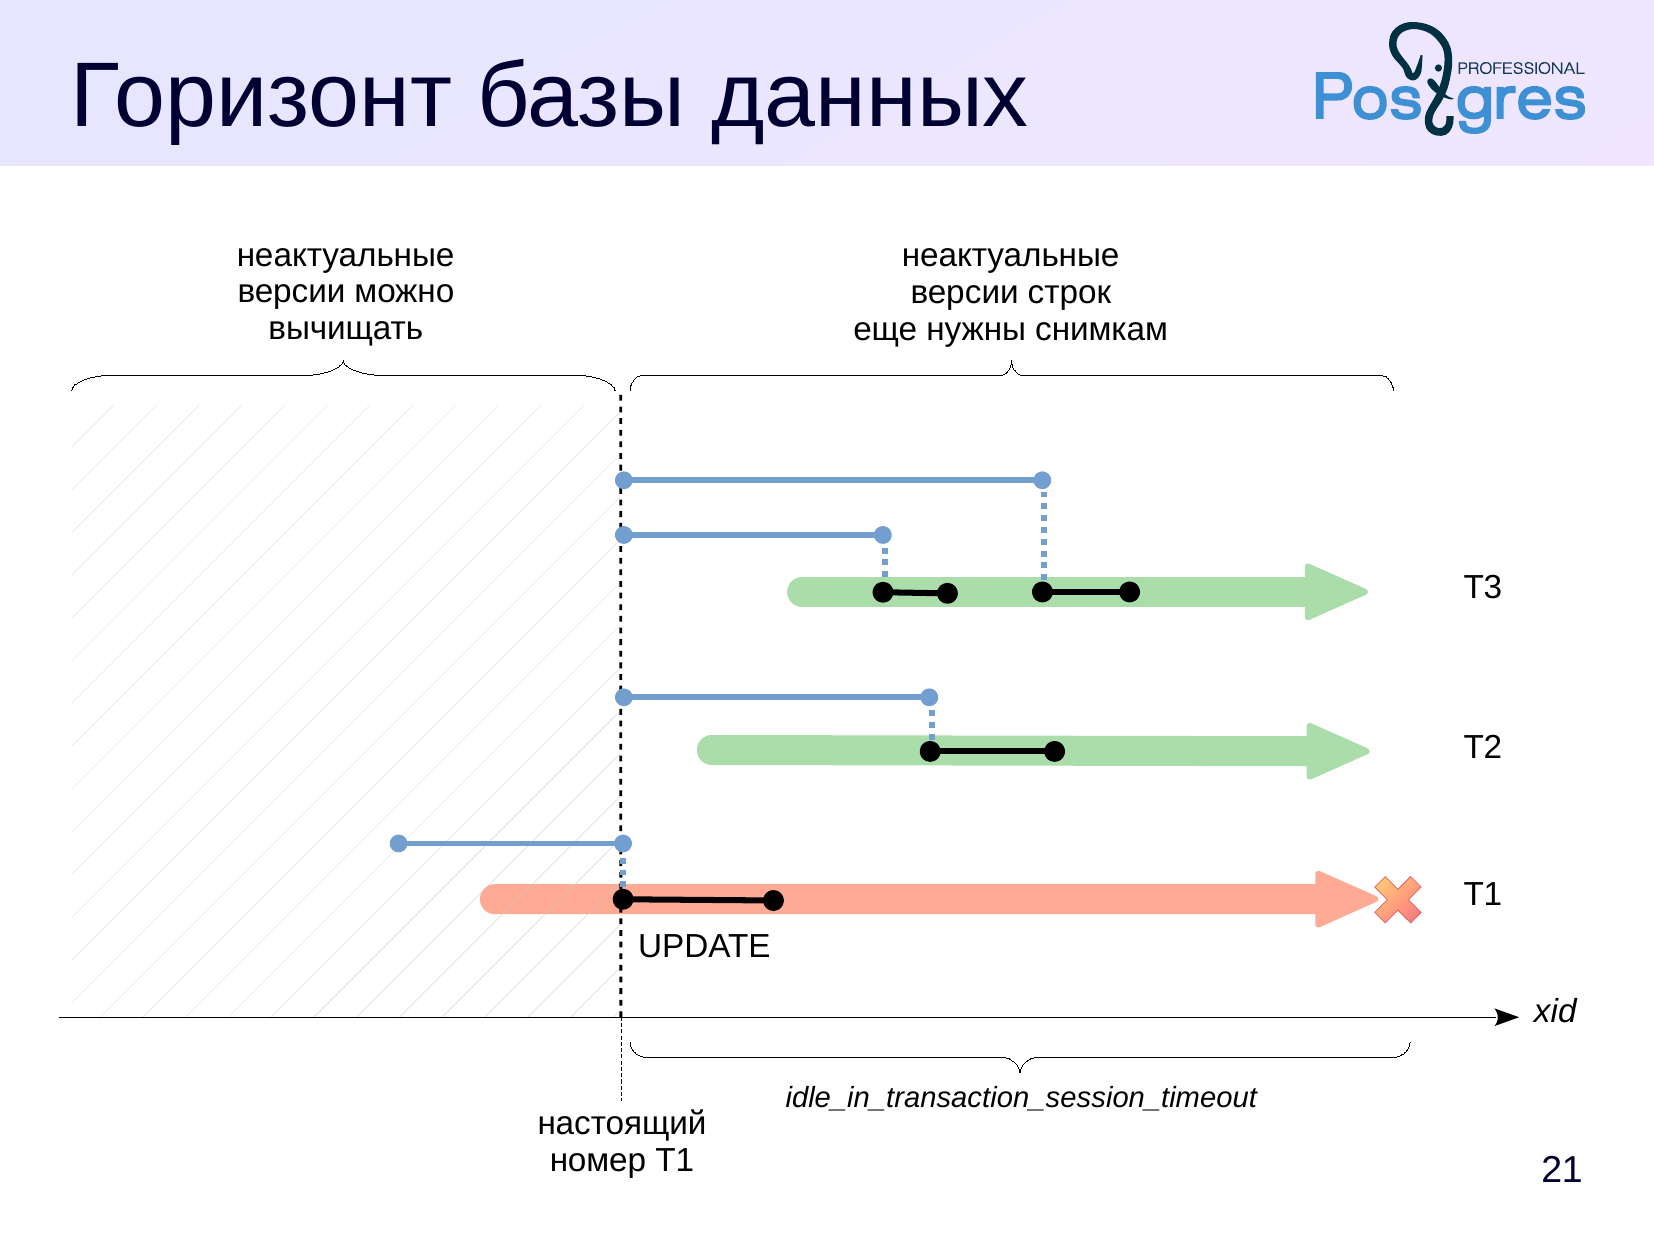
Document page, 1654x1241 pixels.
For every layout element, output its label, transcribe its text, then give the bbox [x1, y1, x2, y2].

text_box xid [1519, 985, 1592, 1038]
text_box [71, 404, 621, 1017]
text_box T1 [1438, 862, 1531, 927]
text_box неактуальные версии строк еще нужны снимкам [838, 228, 1184, 355]
text_box T2 [1435, 714, 1531, 779]
text_box UPDATE [623, 920, 786, 983]
text_box T3 [1435, 555, 1531, 620]
title Горизонт базы данных [70, 43, 1241, 147]
text_box неактуальные версии можно вычищать [222, 228, 470, 355]
text_box idle_in_transaction_session_timeout [770, 1073, 1273, 1126]
text_box настоящий номер T1 [522, 1096, 722, 1186]
picture [1357, 859, 1438, 940]
